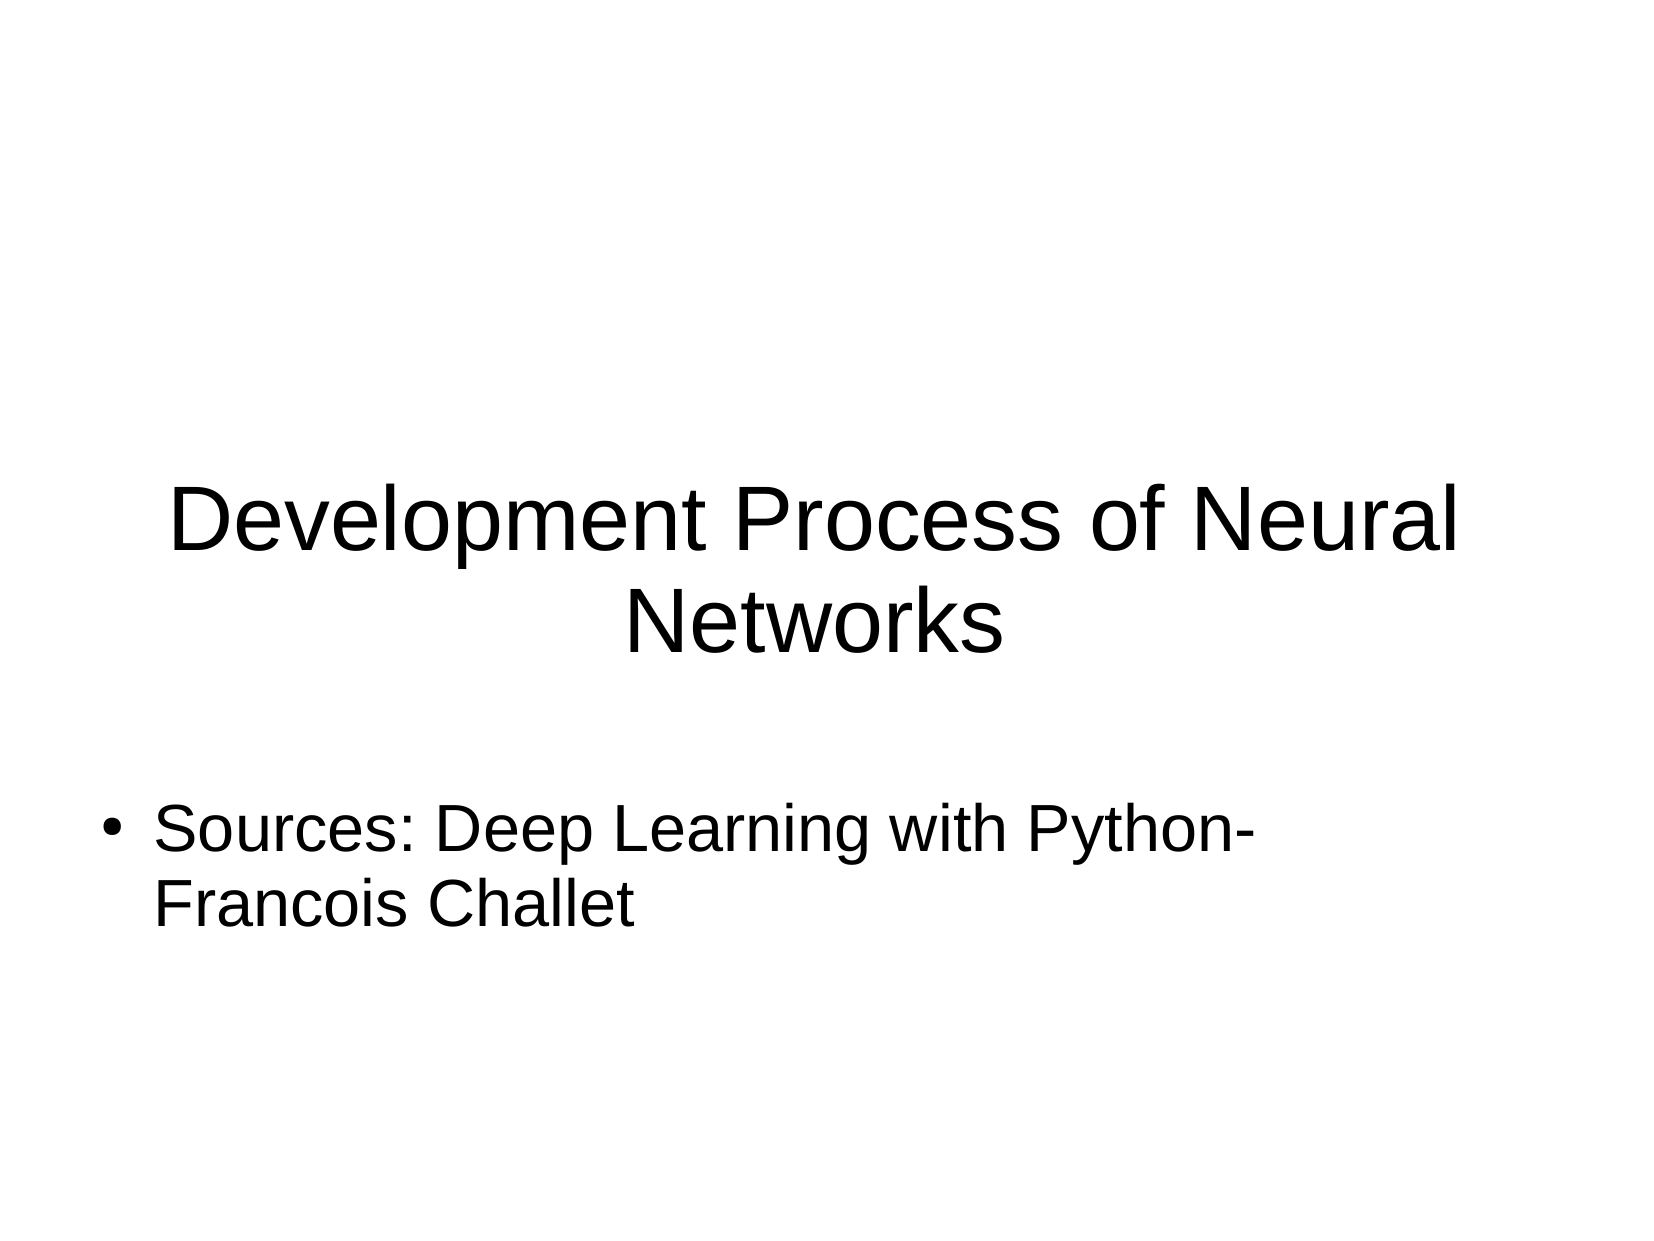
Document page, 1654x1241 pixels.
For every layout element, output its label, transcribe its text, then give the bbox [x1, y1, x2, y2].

title Development Process of Neural Networks [70, 466, 1559, 674]
list Sources: Deep Learning with Python- Francois Challet [82, 791, 1571, 1241]
